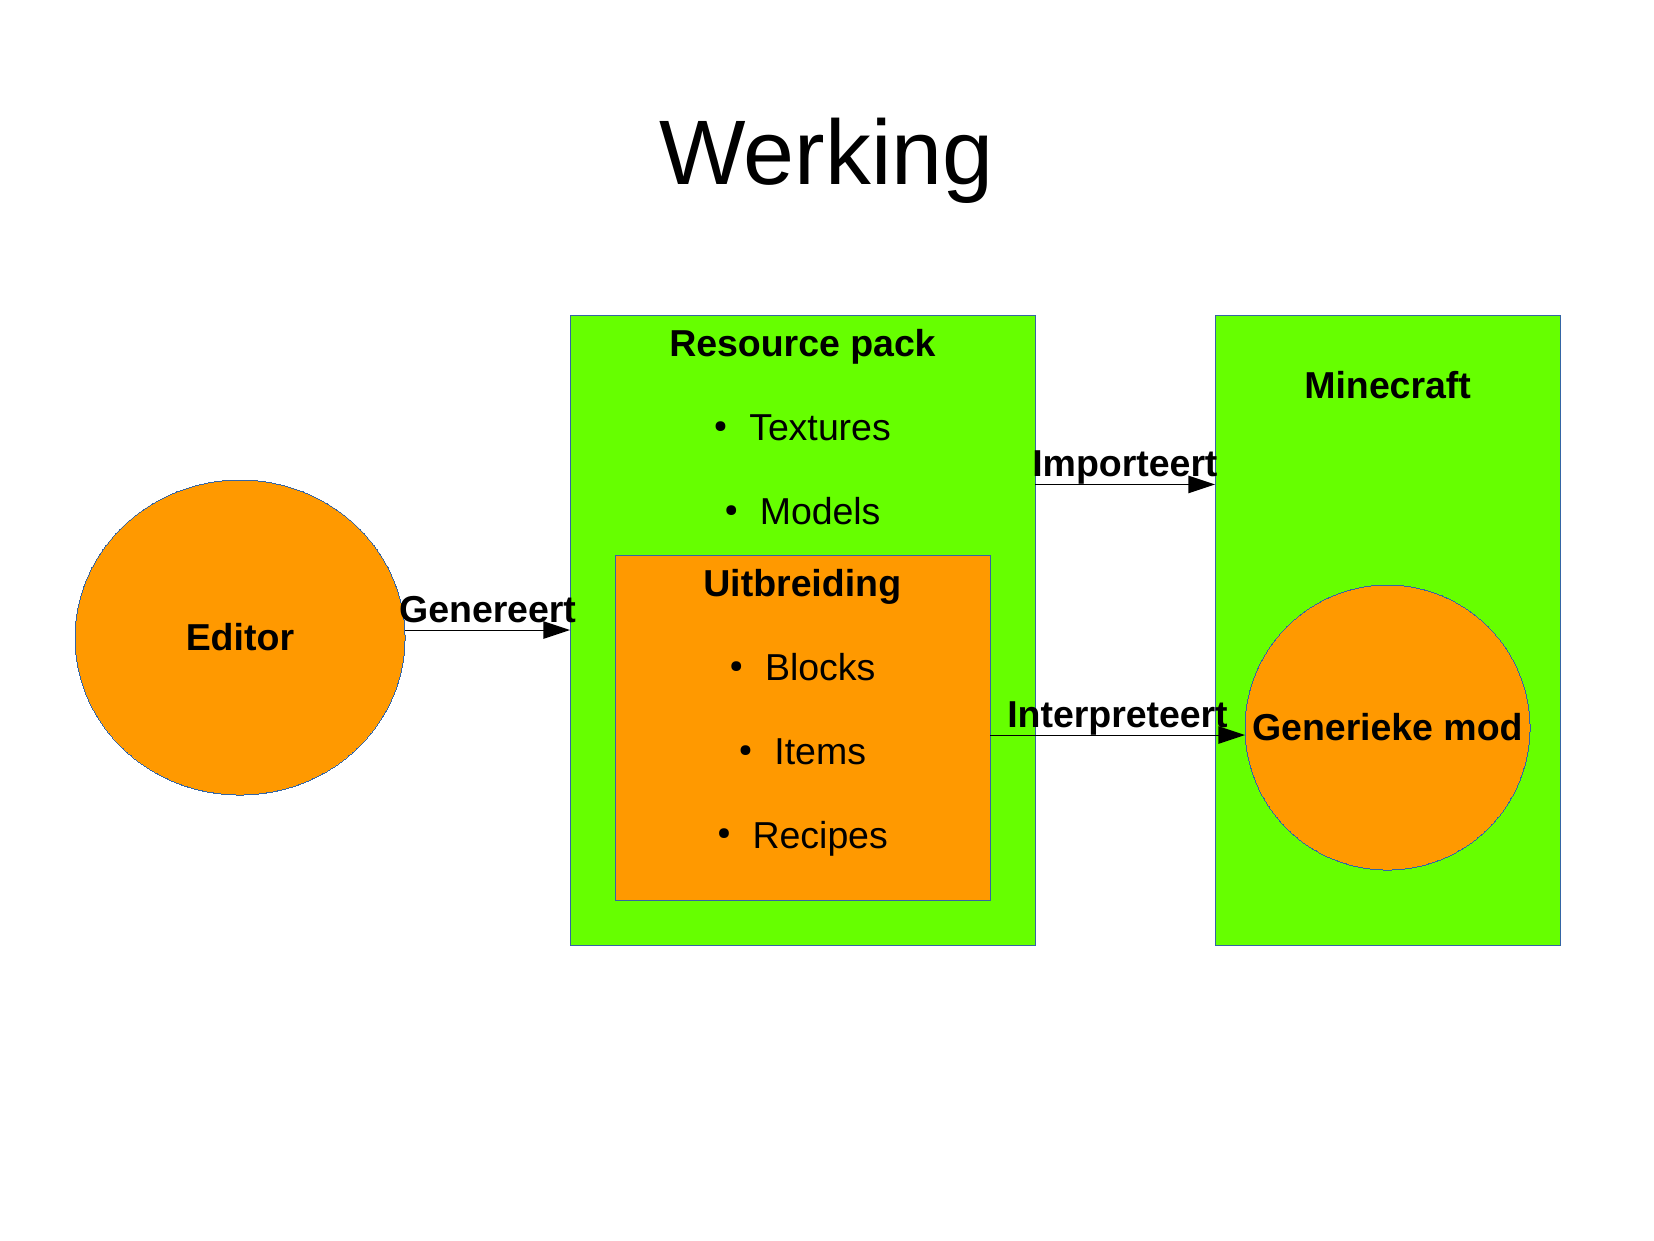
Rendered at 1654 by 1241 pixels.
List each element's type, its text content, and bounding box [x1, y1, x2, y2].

title Werking [82, 49, 1571, 257]
text_box Minecraft [1215, 315, 1561, 946]
text_box Generieke mod [1245, 585, 1531, 871]
text_box Editor [75, 480, 406, 796]
text_box Uitbreiding Blocks Items Recipes [615, 555, 991, 901]
text_box Resource pack Textures Models [570, 315, 1036, 946]
